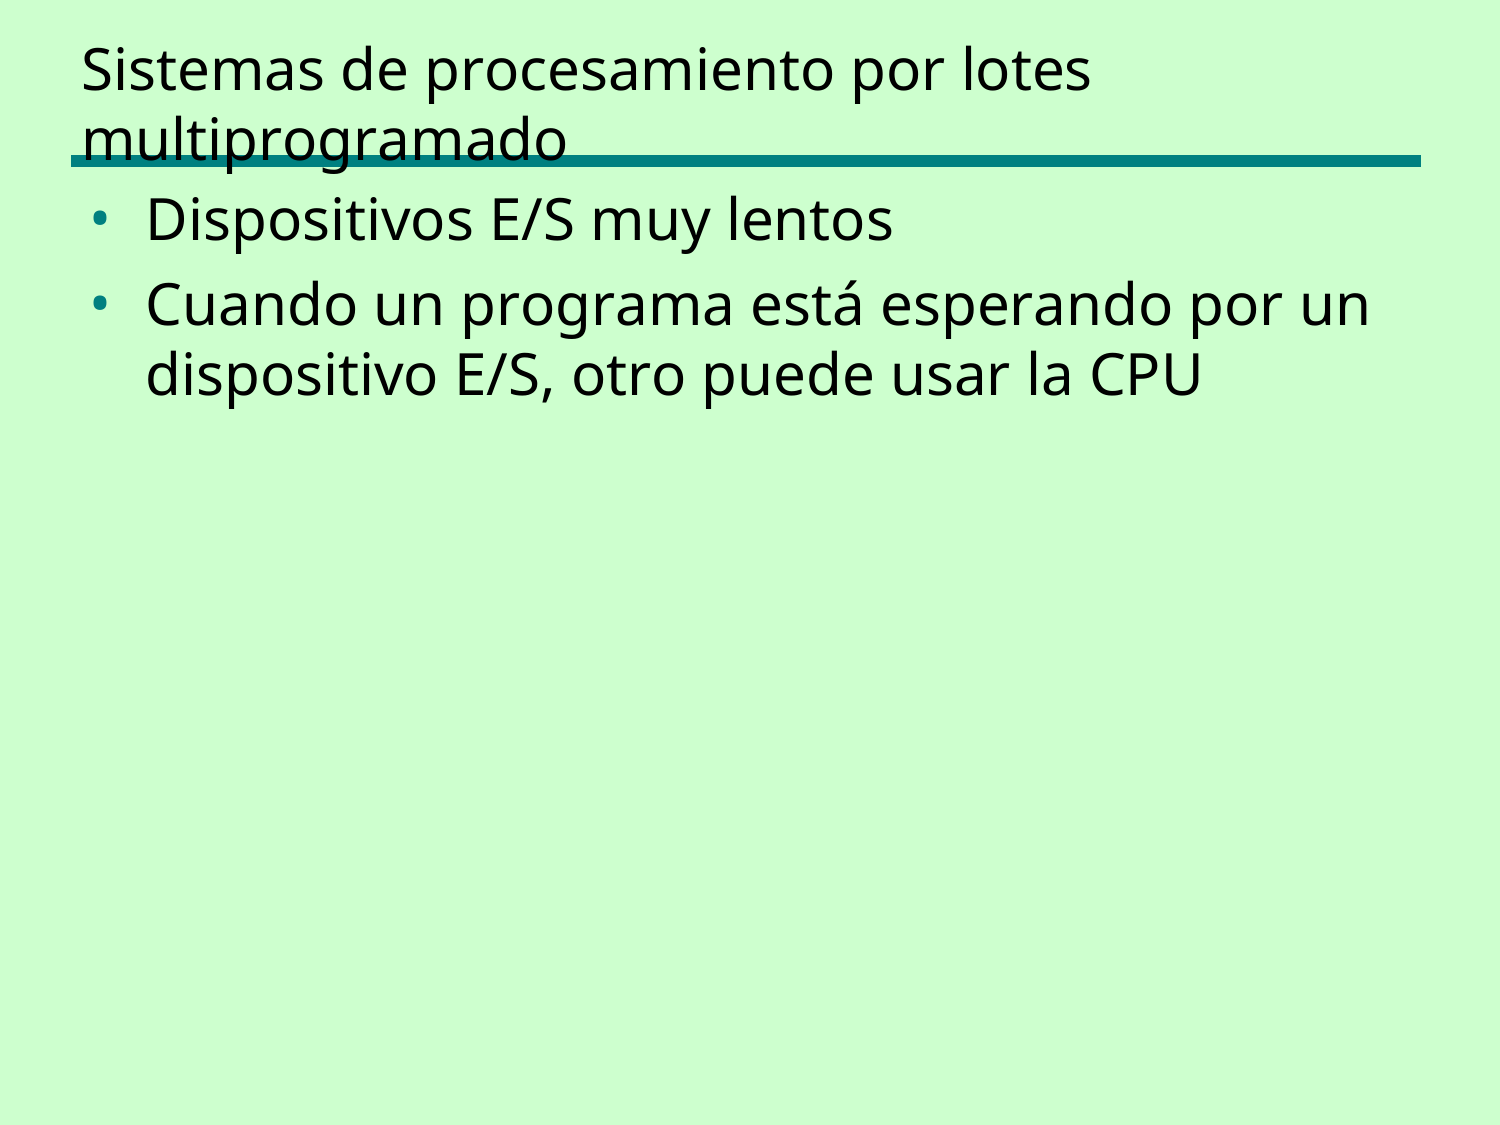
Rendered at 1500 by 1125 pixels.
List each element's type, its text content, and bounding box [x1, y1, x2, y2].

title Sistemas de procesamiento por lotes multiprogramado [66, 24, 1413, 163]
list Dispositivos E/S muy lentos Cuando un programa está esperando por un dispositivo E/S, otro puede usar la CPU [74, 174, 1417, 1101]
